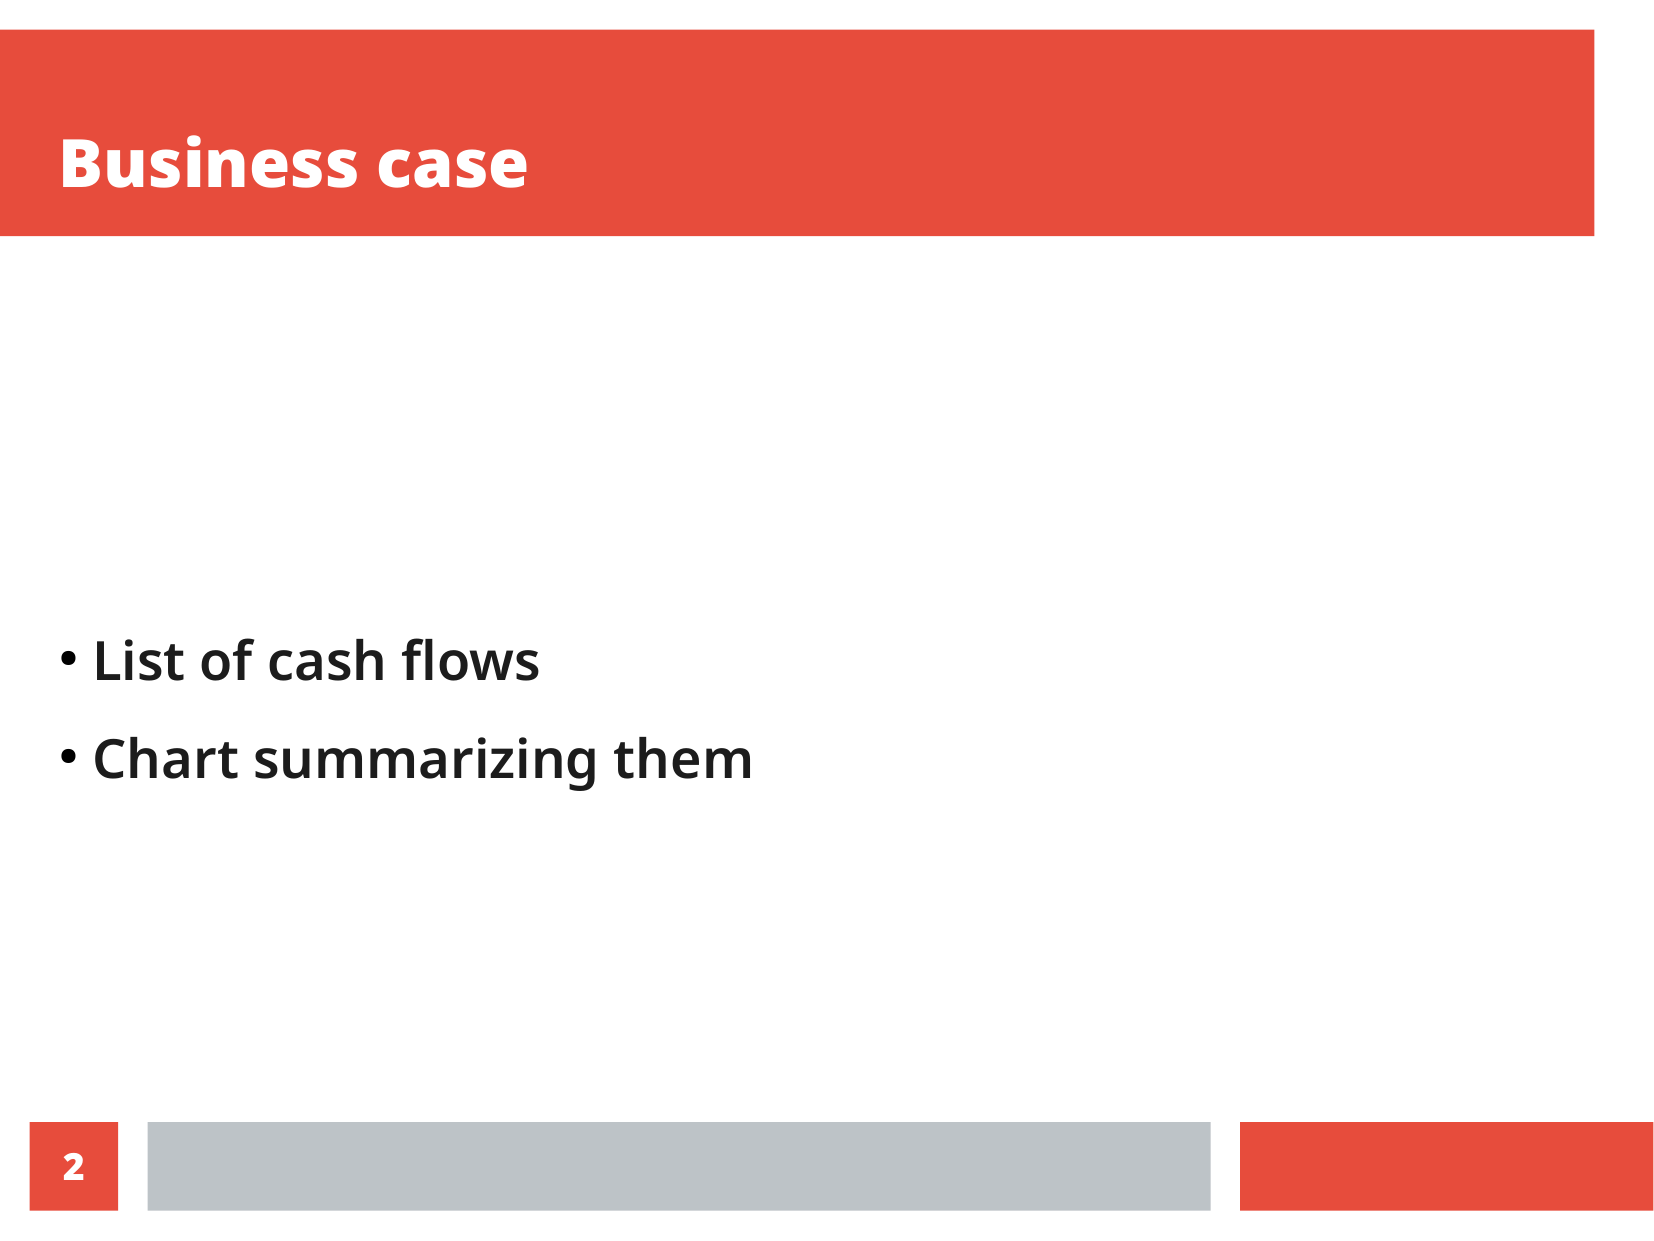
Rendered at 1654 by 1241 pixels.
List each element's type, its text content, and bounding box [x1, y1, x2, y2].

title Business case [59, 59, 1595, 207]
list List of cash flows Chart summarizing them [59, 324, 1565, 1093]
